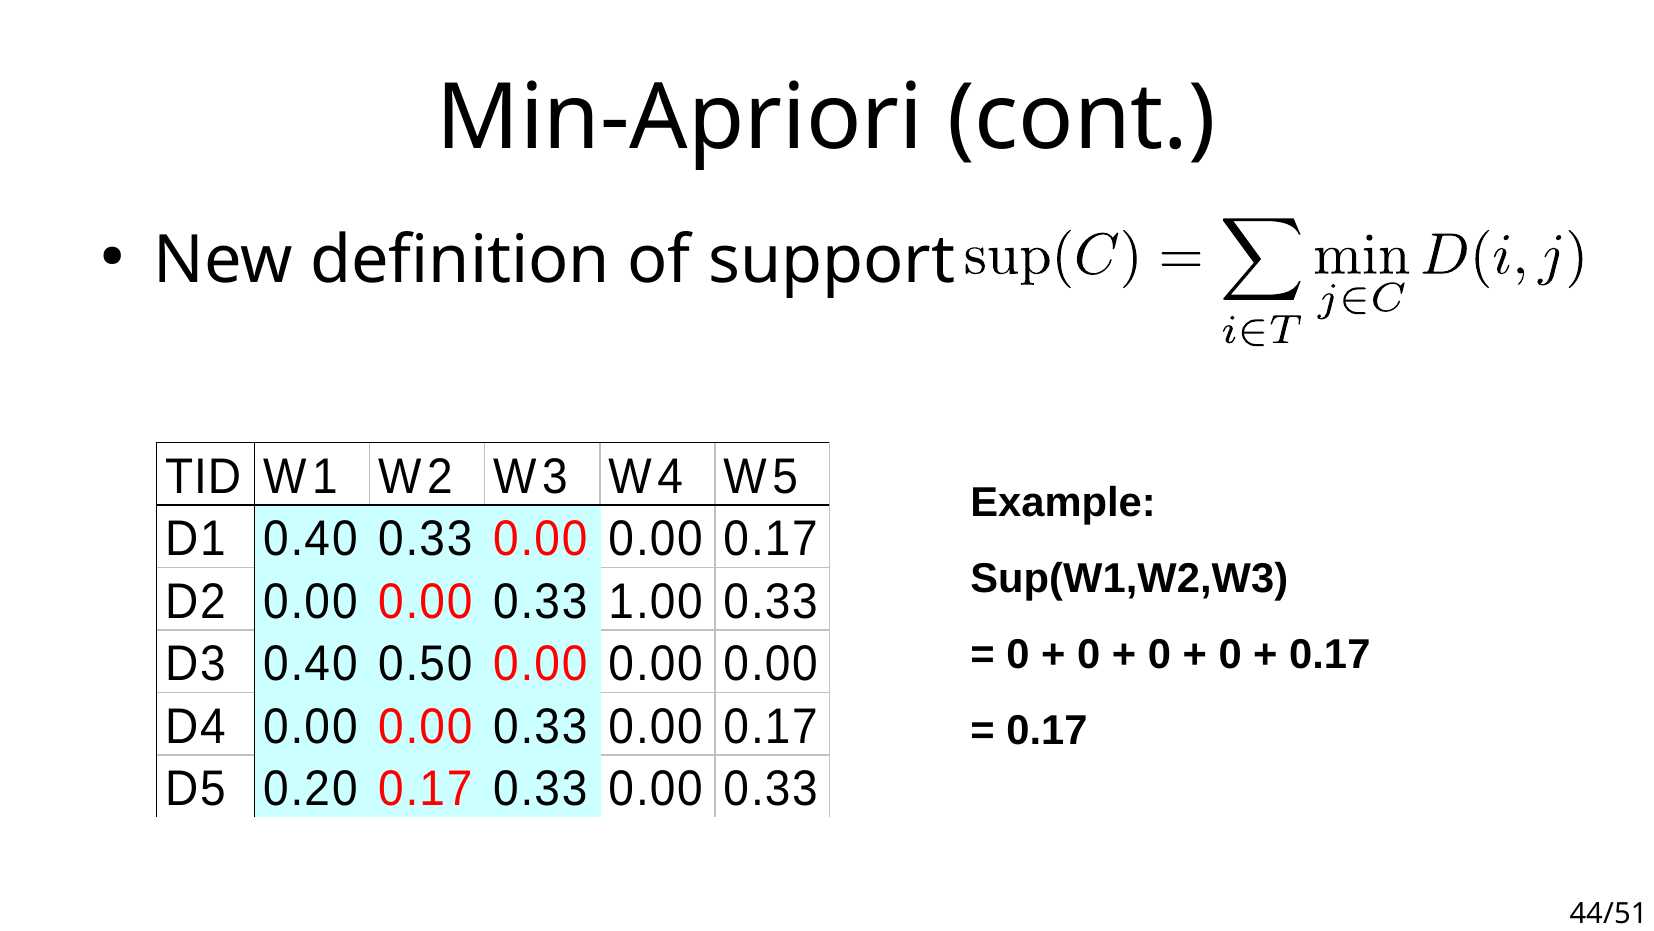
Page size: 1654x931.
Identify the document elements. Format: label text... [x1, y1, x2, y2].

chart [155, 441, 831, 819]
text_box Example: Sup(W1,W2,W3) = 0 + 0 + 0 + 0 + 0.17 = 0.17 [955, 466, 1444, 837]
list New definition of support [82, 211, 1571, 752]
text_box [963, 212, 1589, 347]
title Min-Apriori (cont.) [82, 1, 1571, 211]
